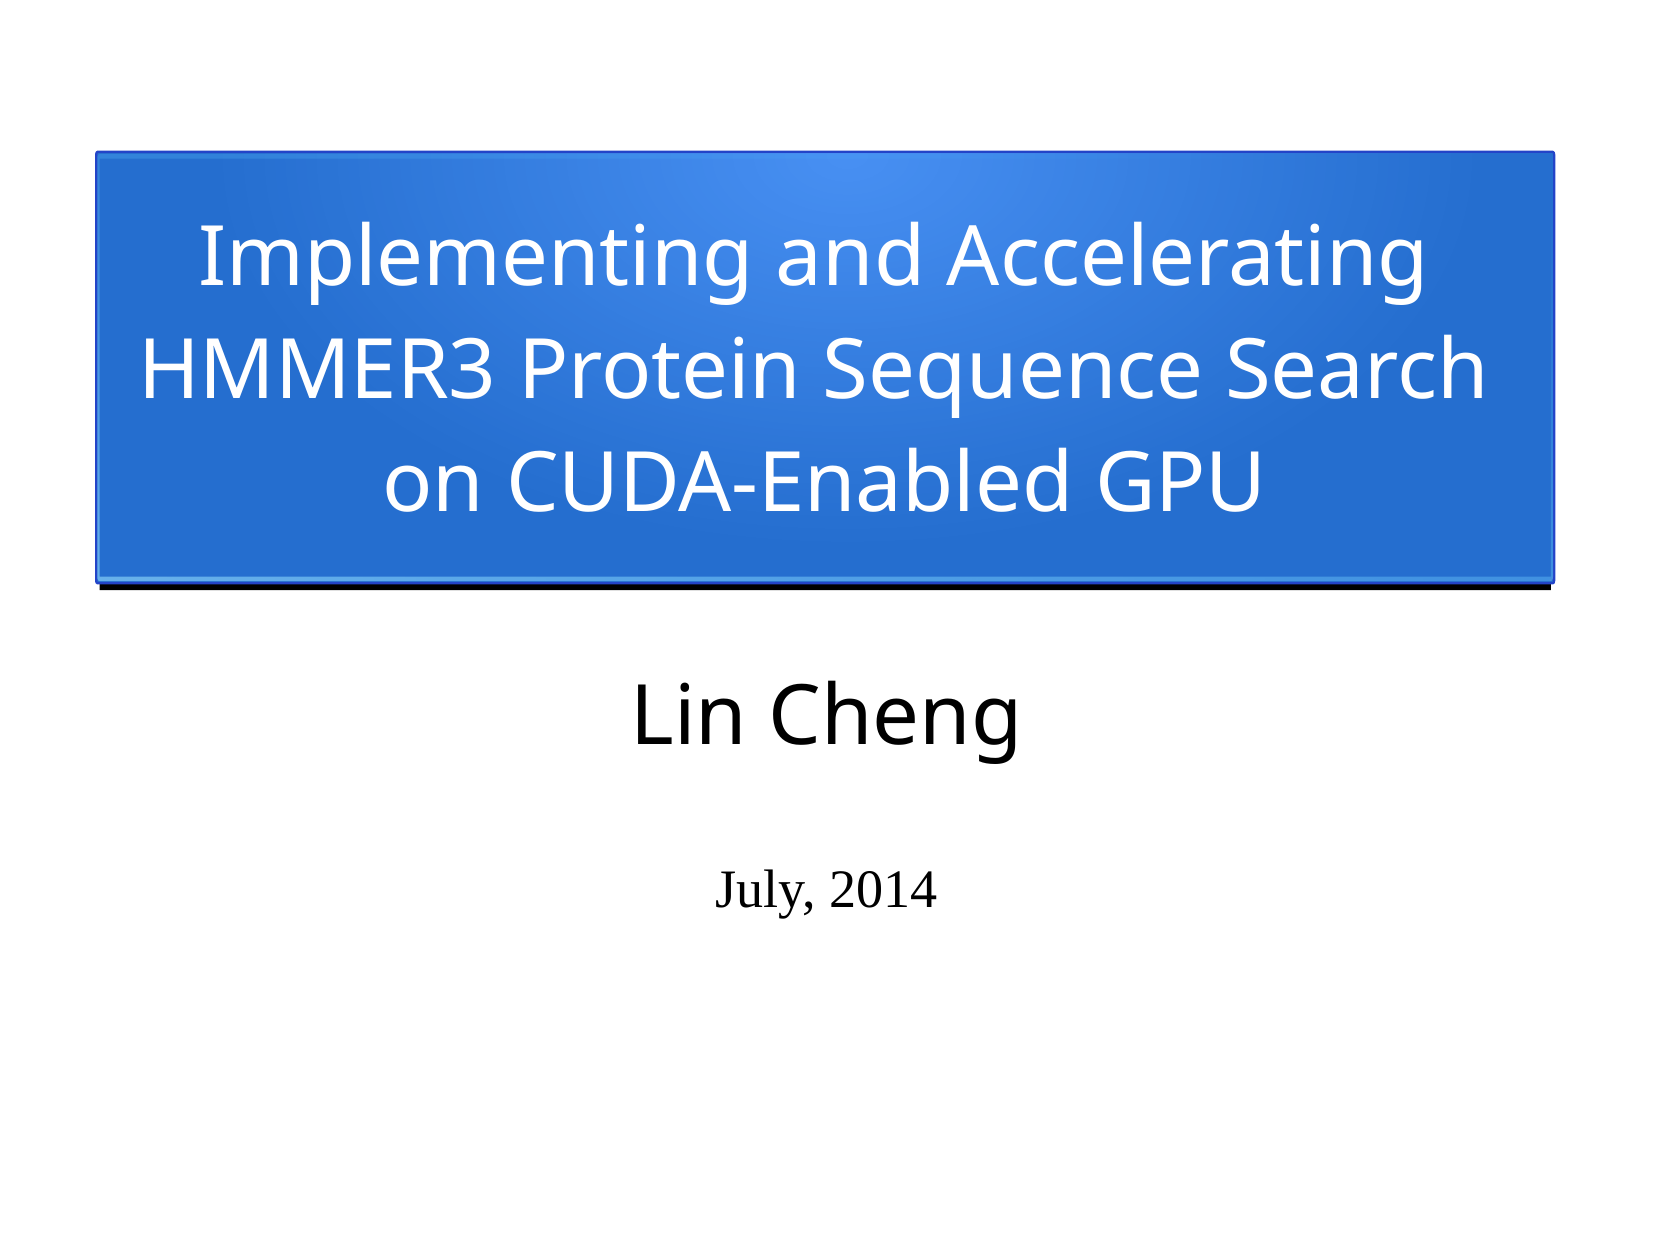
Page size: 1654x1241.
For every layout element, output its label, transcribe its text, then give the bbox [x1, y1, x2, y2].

subtitle Lin Cheng July, 2014 [82, 290, 1571, 1010]
title Implementing and Accelerating HMMER3 Protein Sequence Search on CUDA-Enabled GPU [90, 147, 1561, 586]
